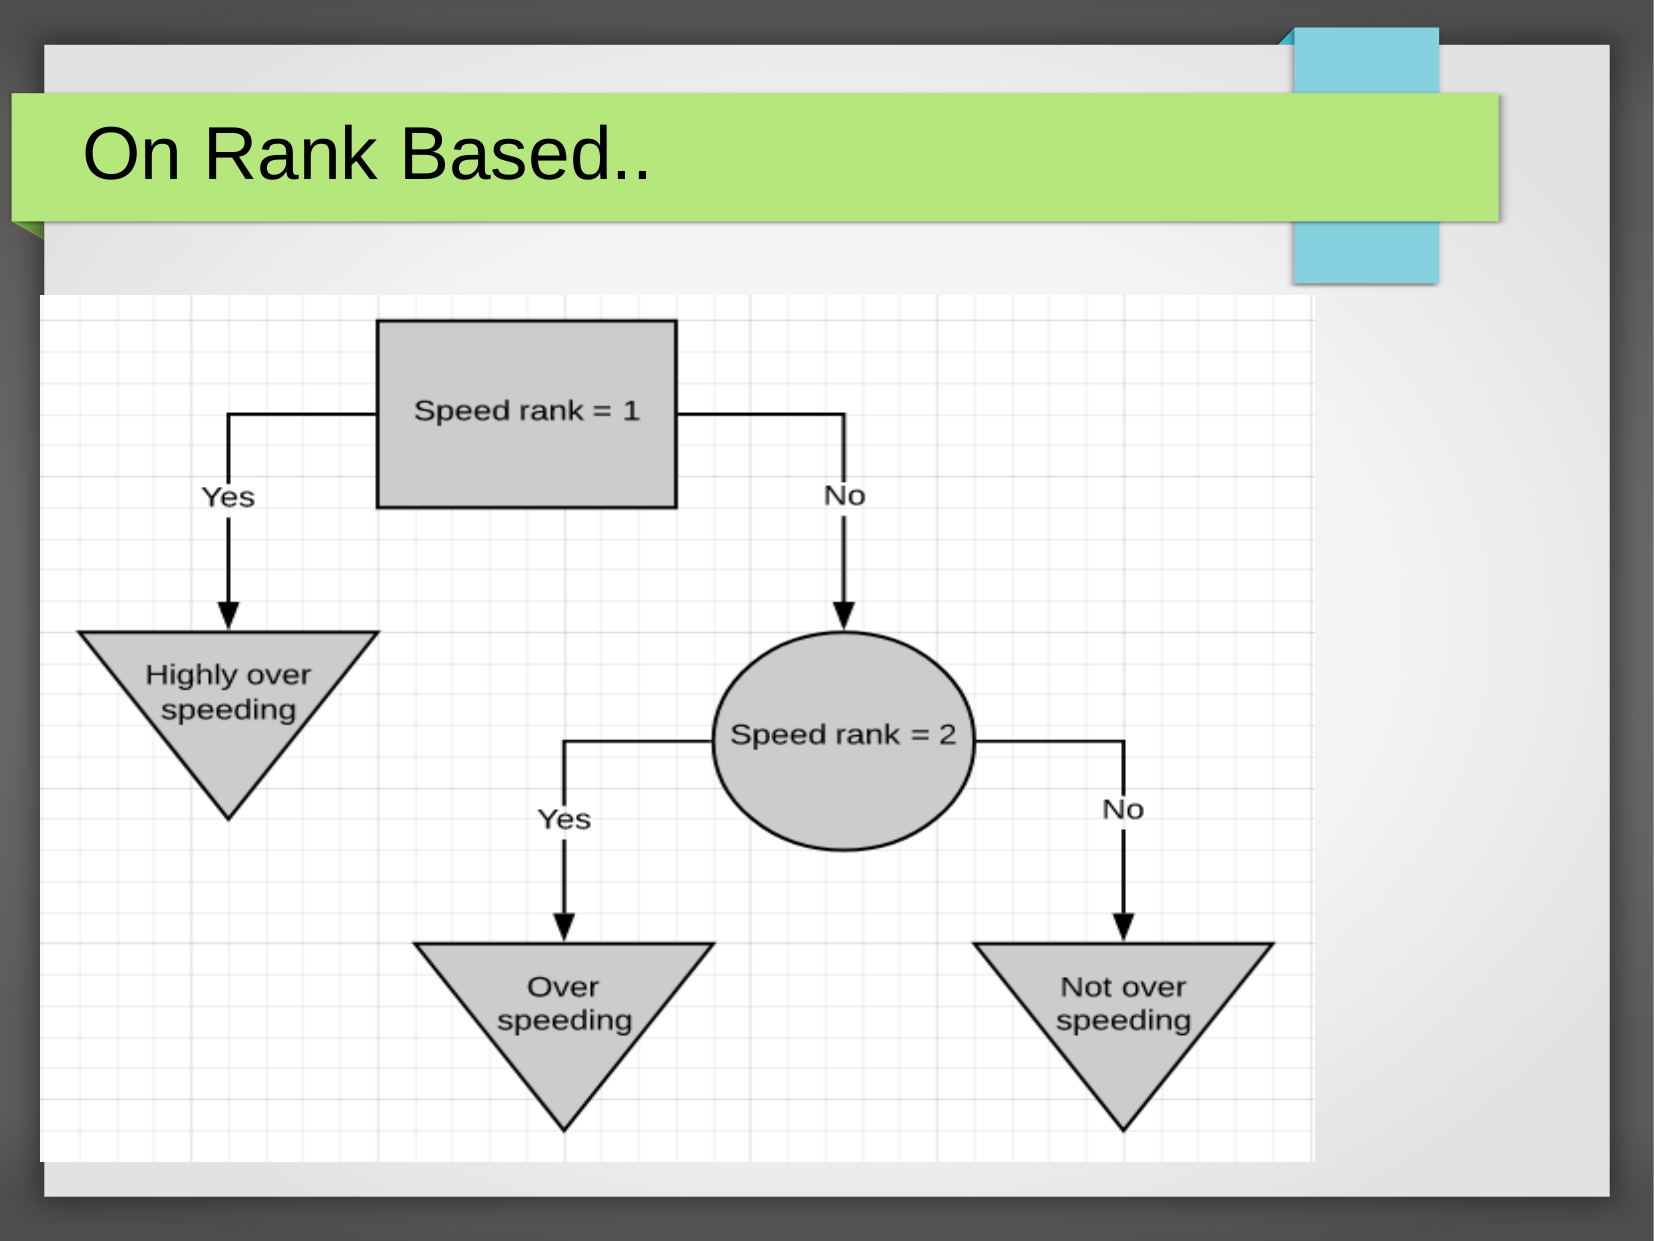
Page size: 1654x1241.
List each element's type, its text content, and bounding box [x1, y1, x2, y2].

picture [0, 0, 1654, 1241]
title On Rank Based.. [82, 94, 1264, 213]
